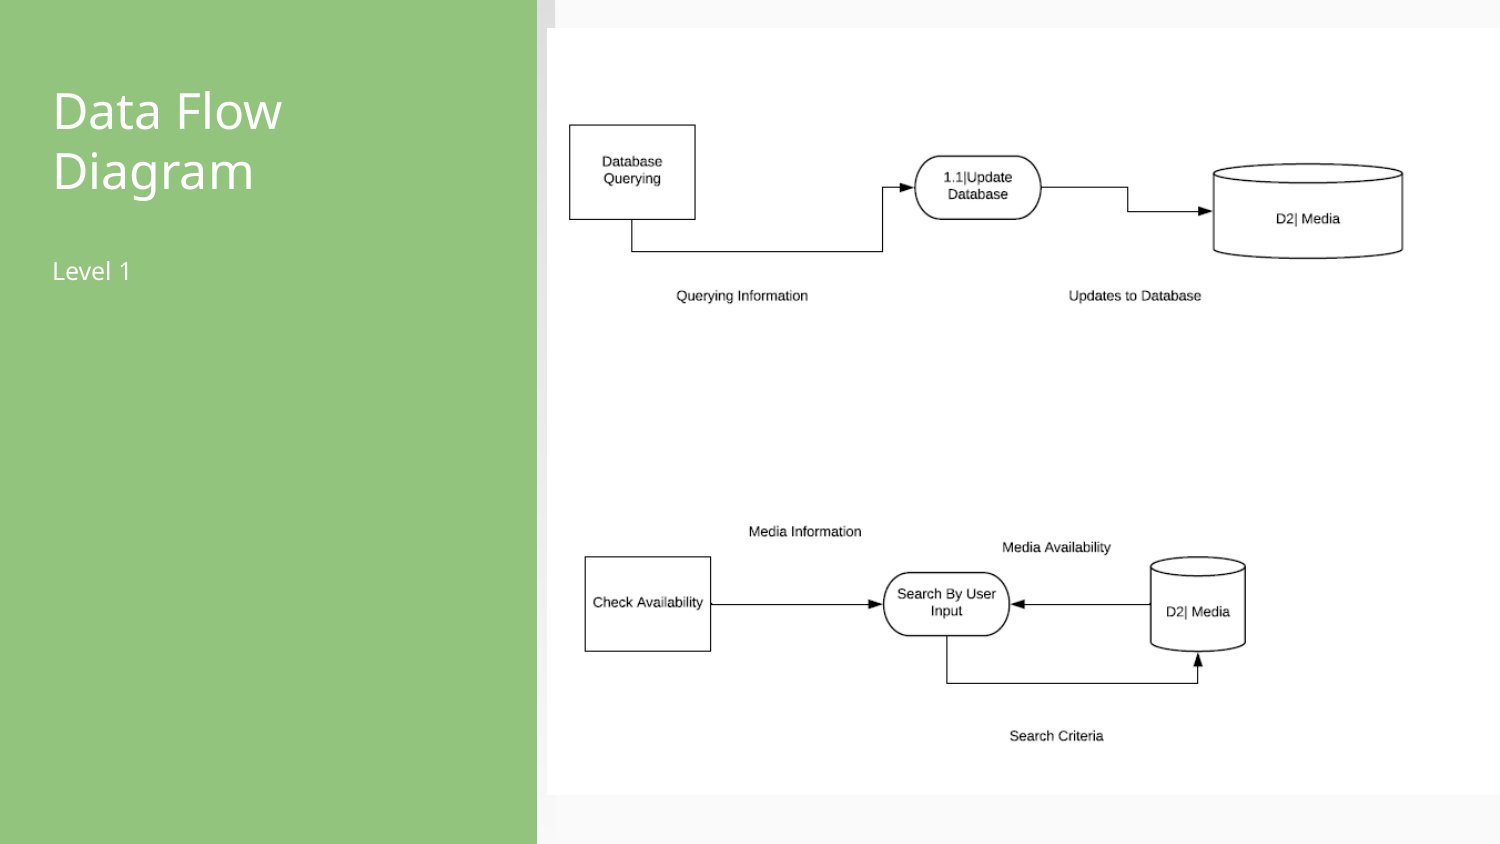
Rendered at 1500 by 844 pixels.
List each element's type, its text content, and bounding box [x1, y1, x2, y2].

list Level 1 [37, 240, 498, 760]
picture [547, 28, 1500, 795]
title Data Flow Diagram [37, 58, 498, 216]
